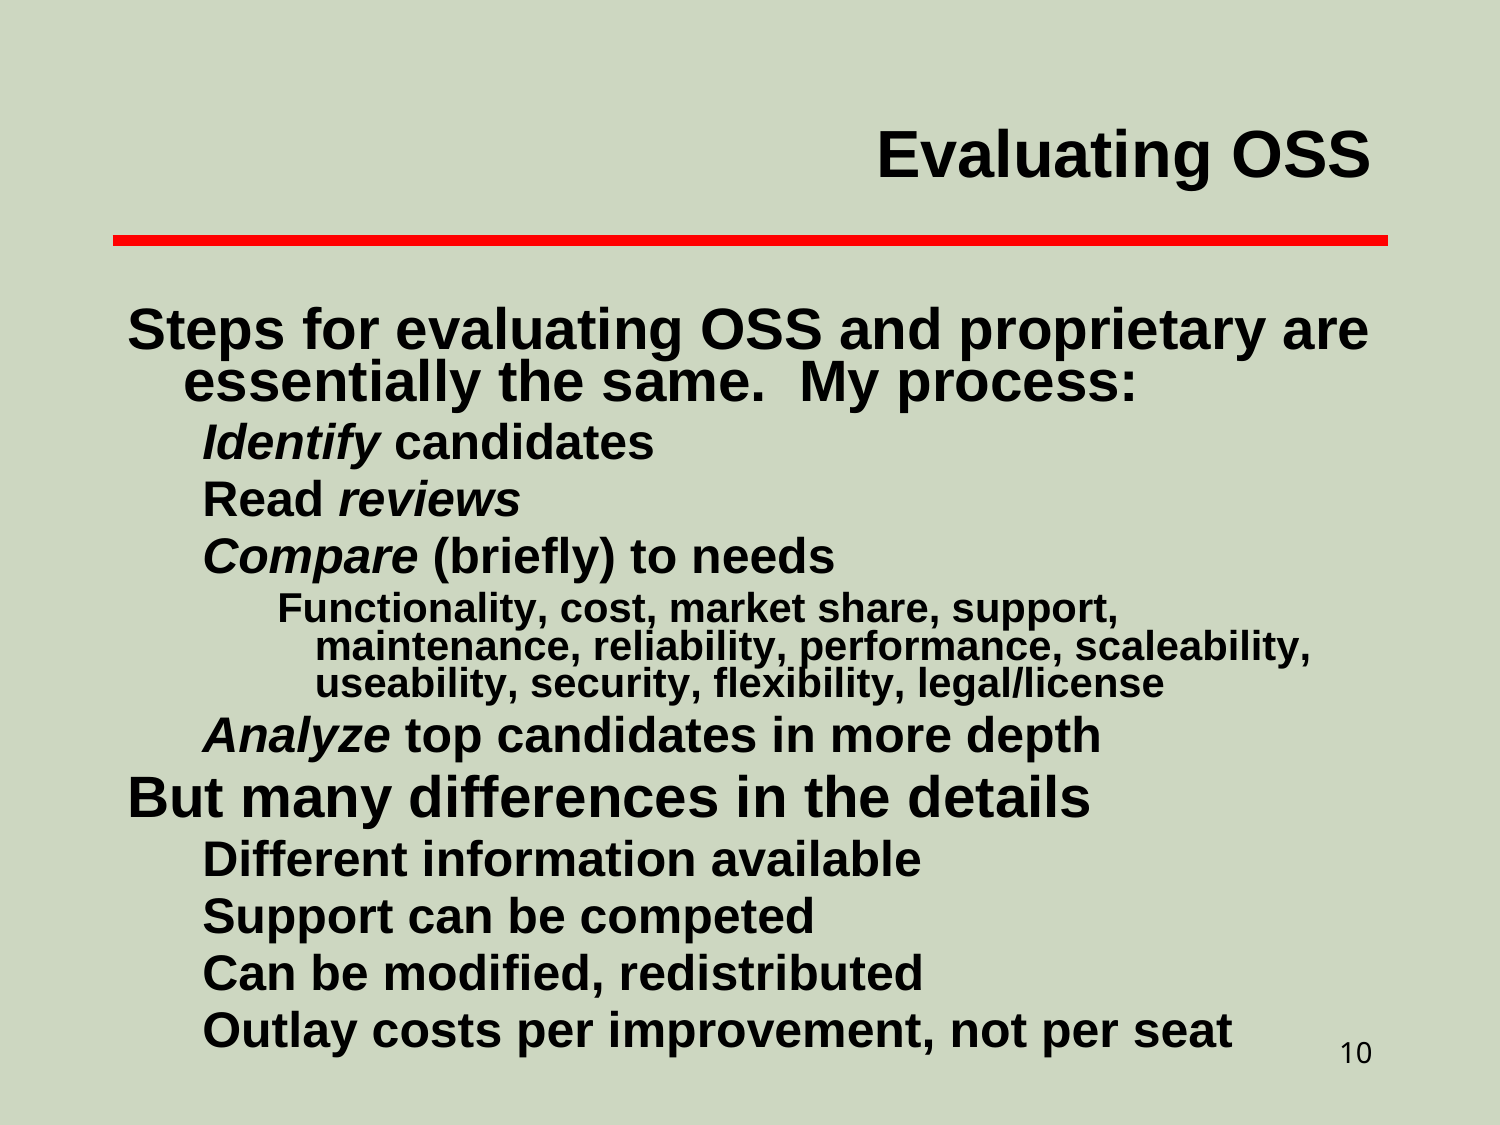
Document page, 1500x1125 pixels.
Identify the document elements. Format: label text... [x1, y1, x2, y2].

list Steps for evaluating OSS and proprietary are essentially the same. My process: Identify candidates Read reviews Compare (briefly) to needs Functionality, cost, market share, support, maintenance, reliability, performance, scaleability, useability, security, flexibility, legal/license Analyze top candidates in more depth But many differences in the details Different information available Support can be competed Can be modified, redistributed Outlay costs per improvement, not per seat [112, 299, 1388, 1078]
title Evaluating OSS [337, 85, 1388, 224]
